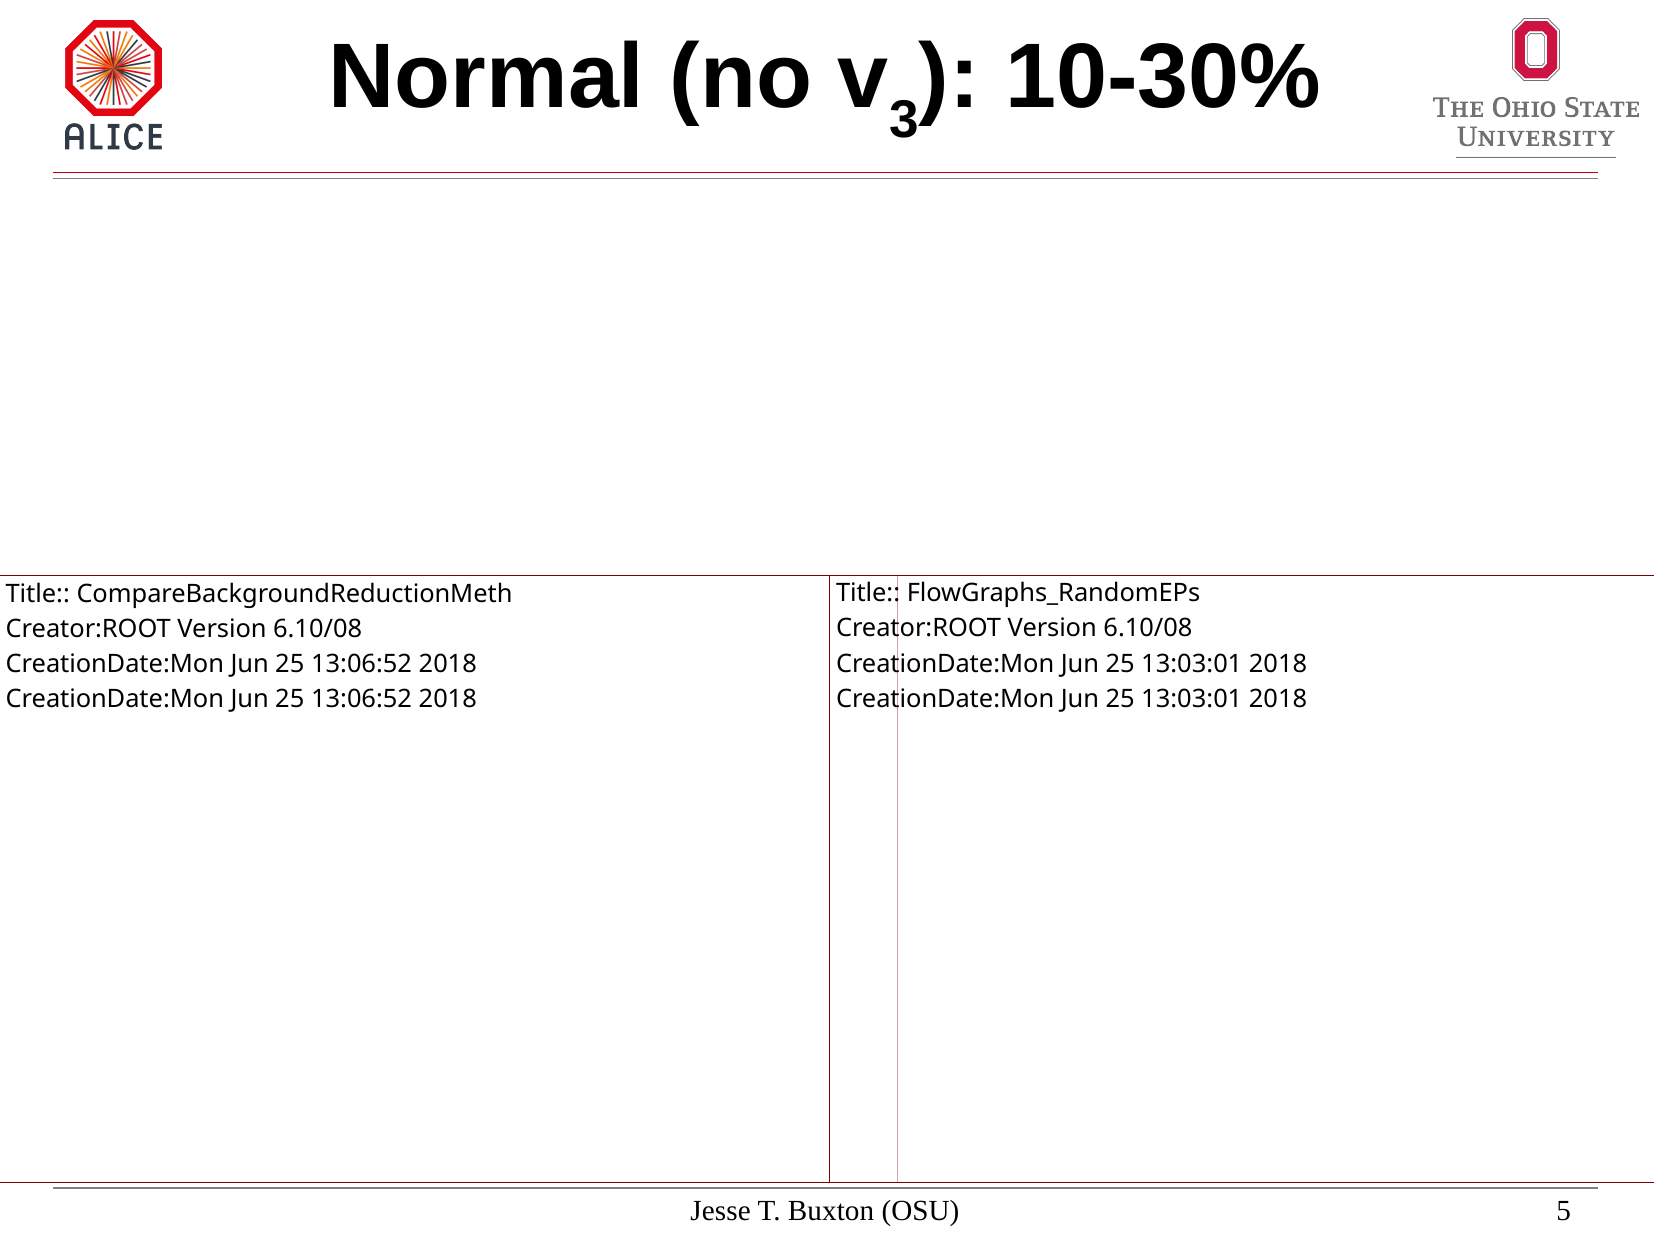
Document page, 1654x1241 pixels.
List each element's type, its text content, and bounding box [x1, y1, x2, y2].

title Normal (no v3): 10-30% [137, 1, 1513, 172]
picture [1513, 5, 1642, 171]
picture [65, 20, 137, 150]
picture [0, 573, 1654, 1183]
